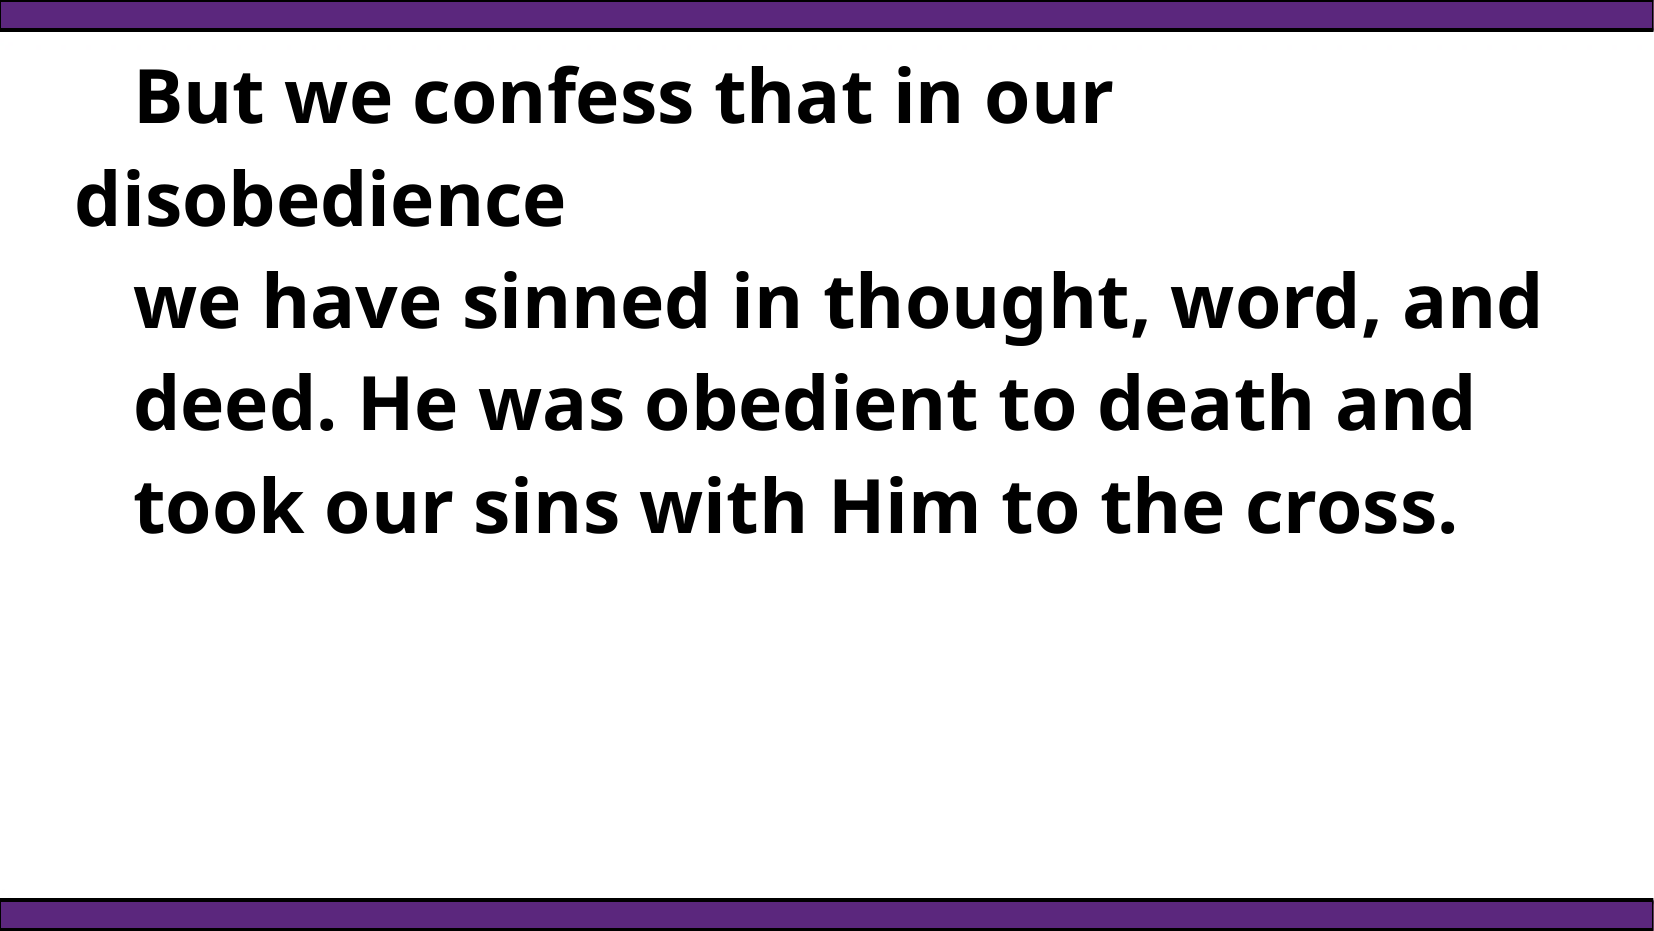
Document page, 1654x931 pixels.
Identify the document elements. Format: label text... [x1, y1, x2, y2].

picture [0, 31, 1654, 900]
text_box [0, 900, 1654, 931]
text_box But we confess that in our disobedience we have sinned in thought, word, and deed. He was obedient to death and took our sins with Him to the cross. [60, 36, 1591, 451]
text_box [0, 0, 1654, 31]
